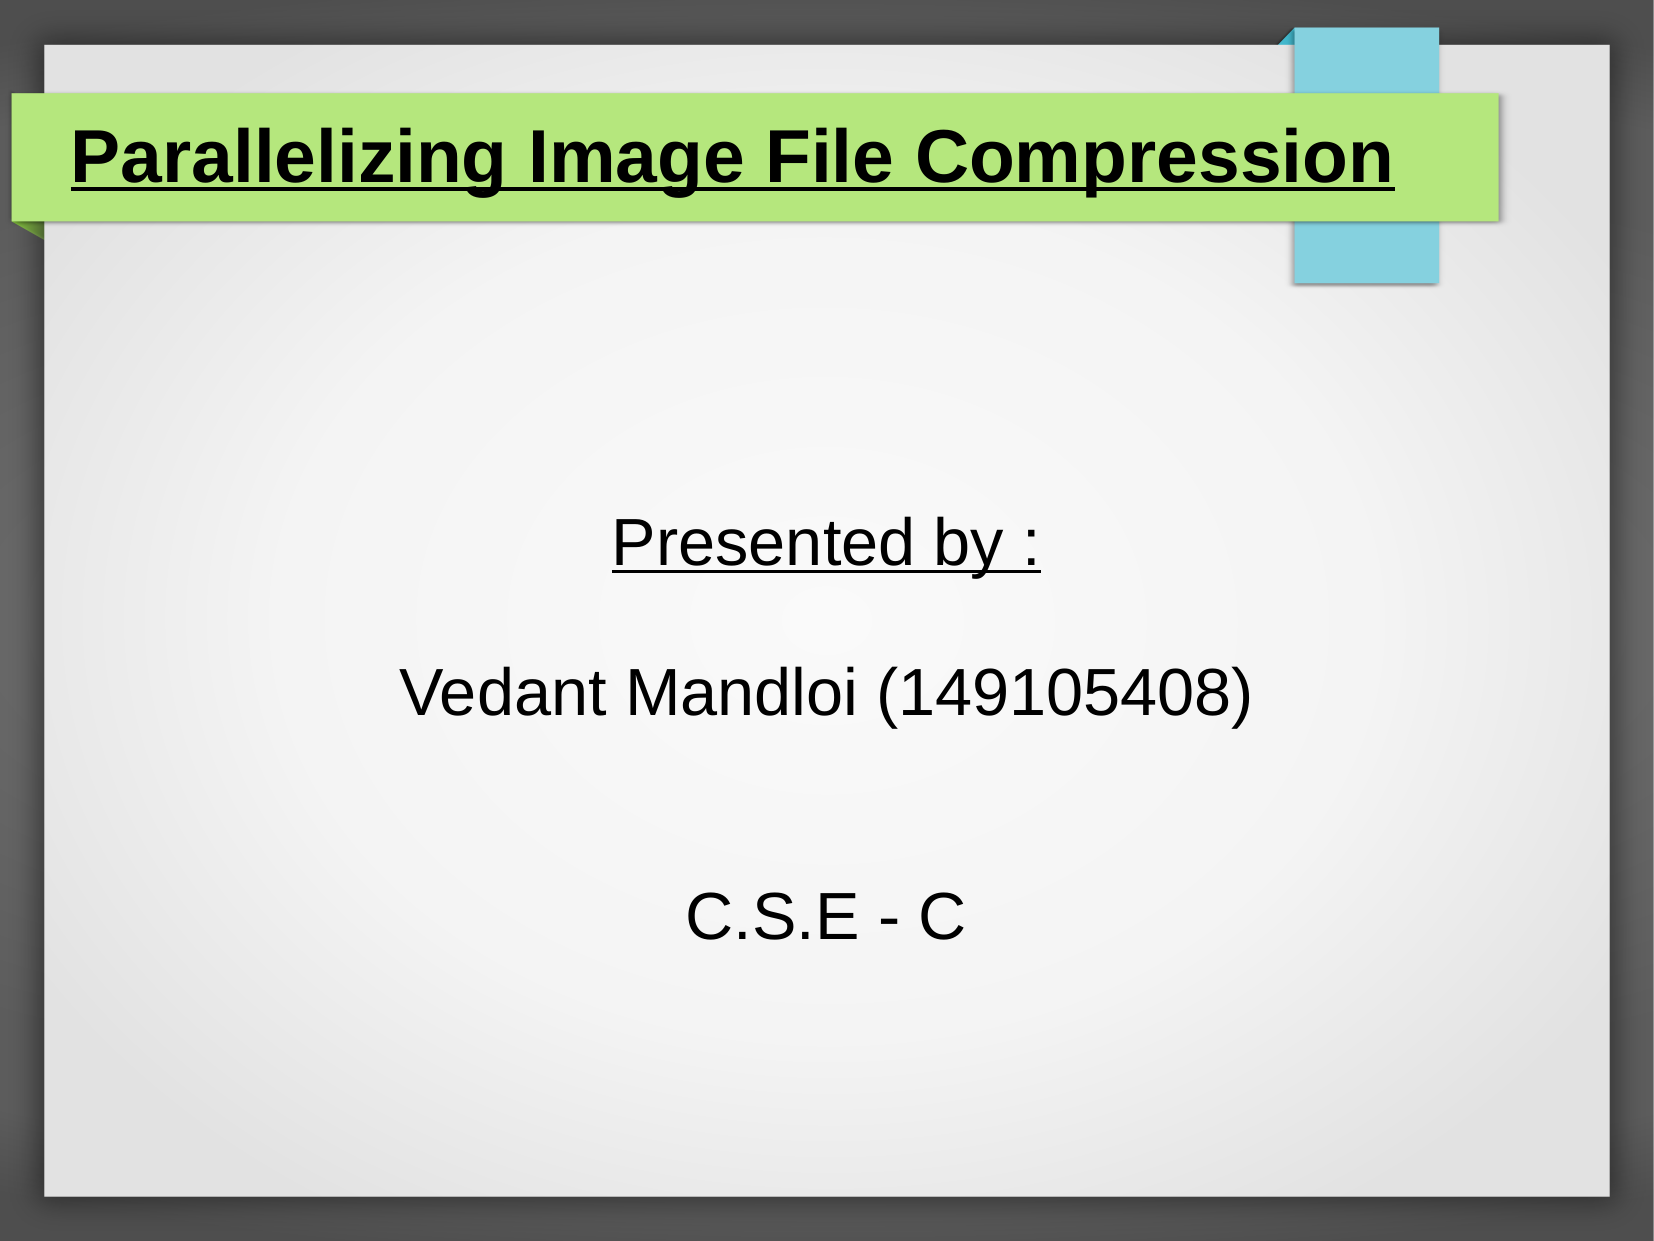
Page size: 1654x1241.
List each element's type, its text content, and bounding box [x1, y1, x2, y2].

subtitle Presented by : Vedant Mandloi (149105408) C.S.E - C [82, 290, 1571, 1170]
picture [0, 0, 1654, 1241]
title Parallelizing Image File Compression [70, 52, 1559, 260]
